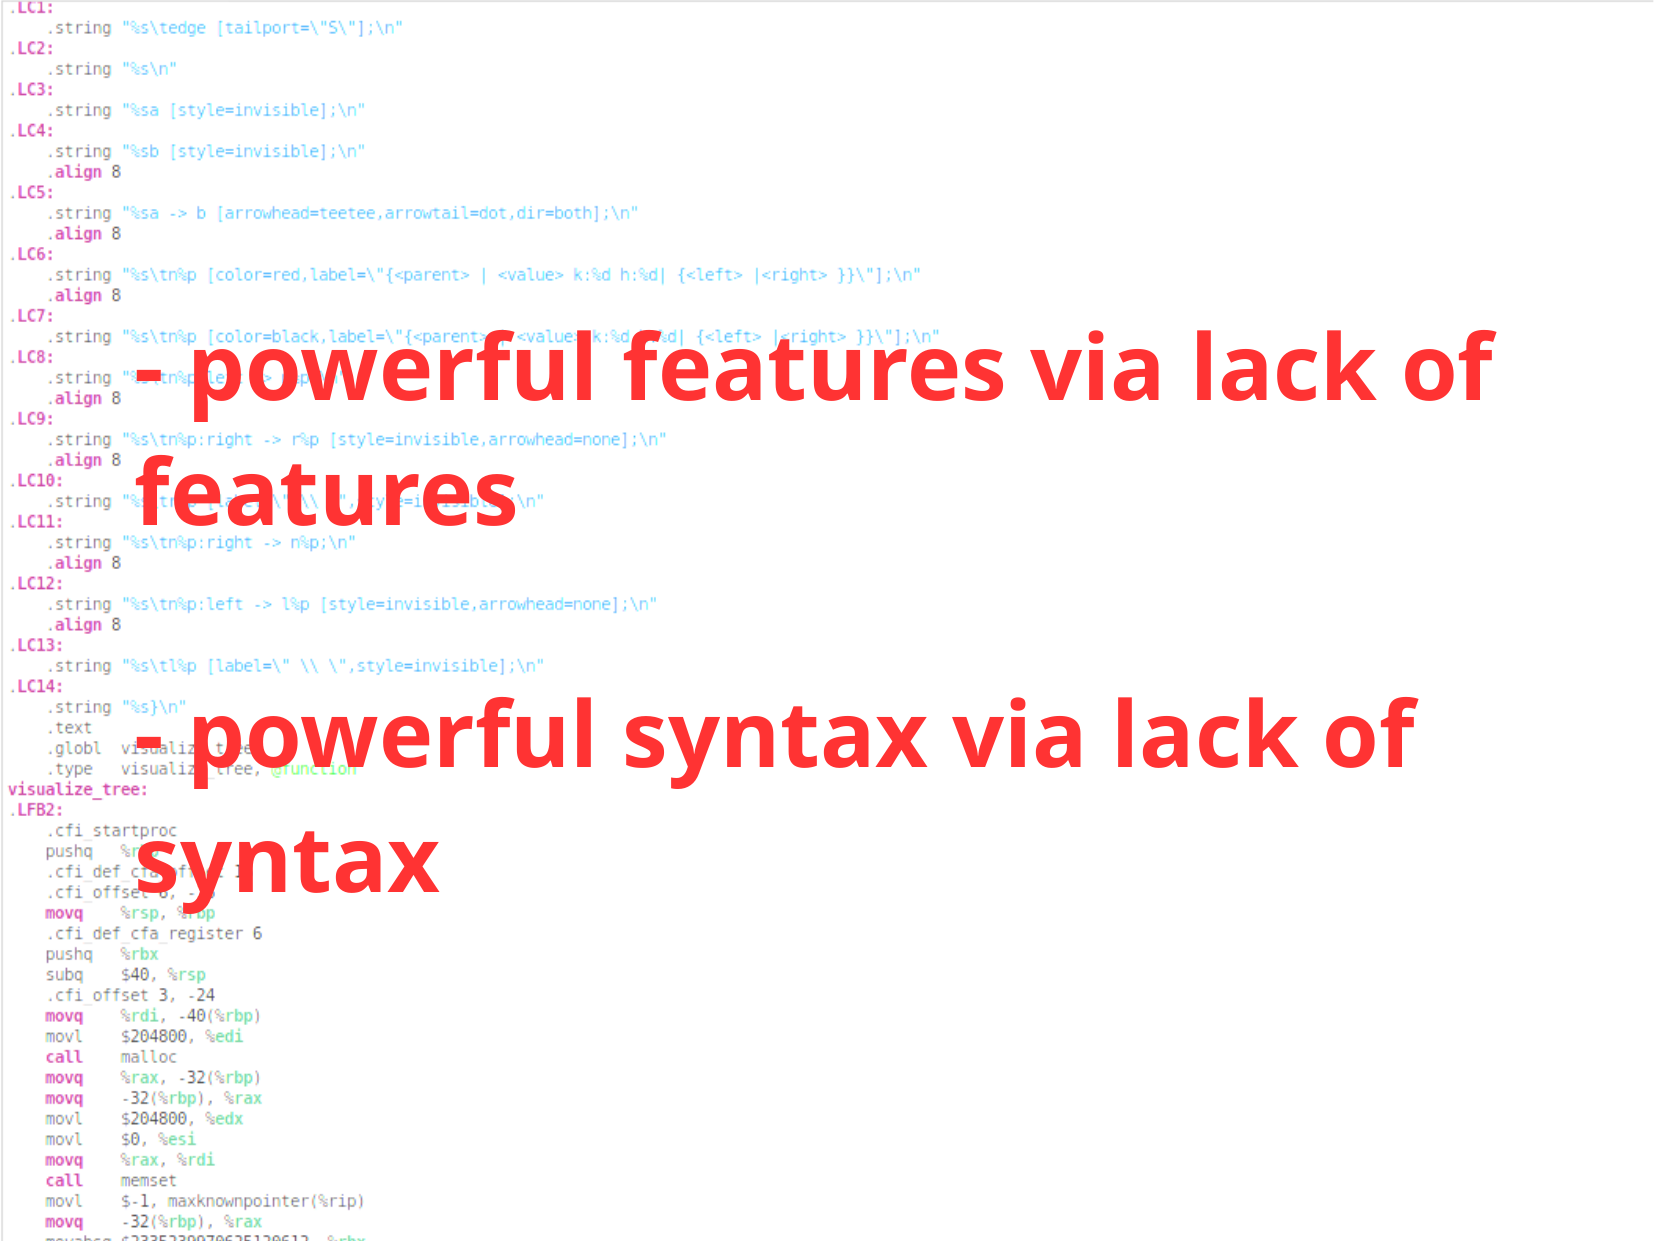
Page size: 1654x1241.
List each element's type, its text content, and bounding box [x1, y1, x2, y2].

text_box - powerful features via lack of features [120, 295, 1561, 564]
text_box - powerful syntax via lack of syntax [120, 662, 1561, 930]
picture [0, 0, 1654, 1241]
